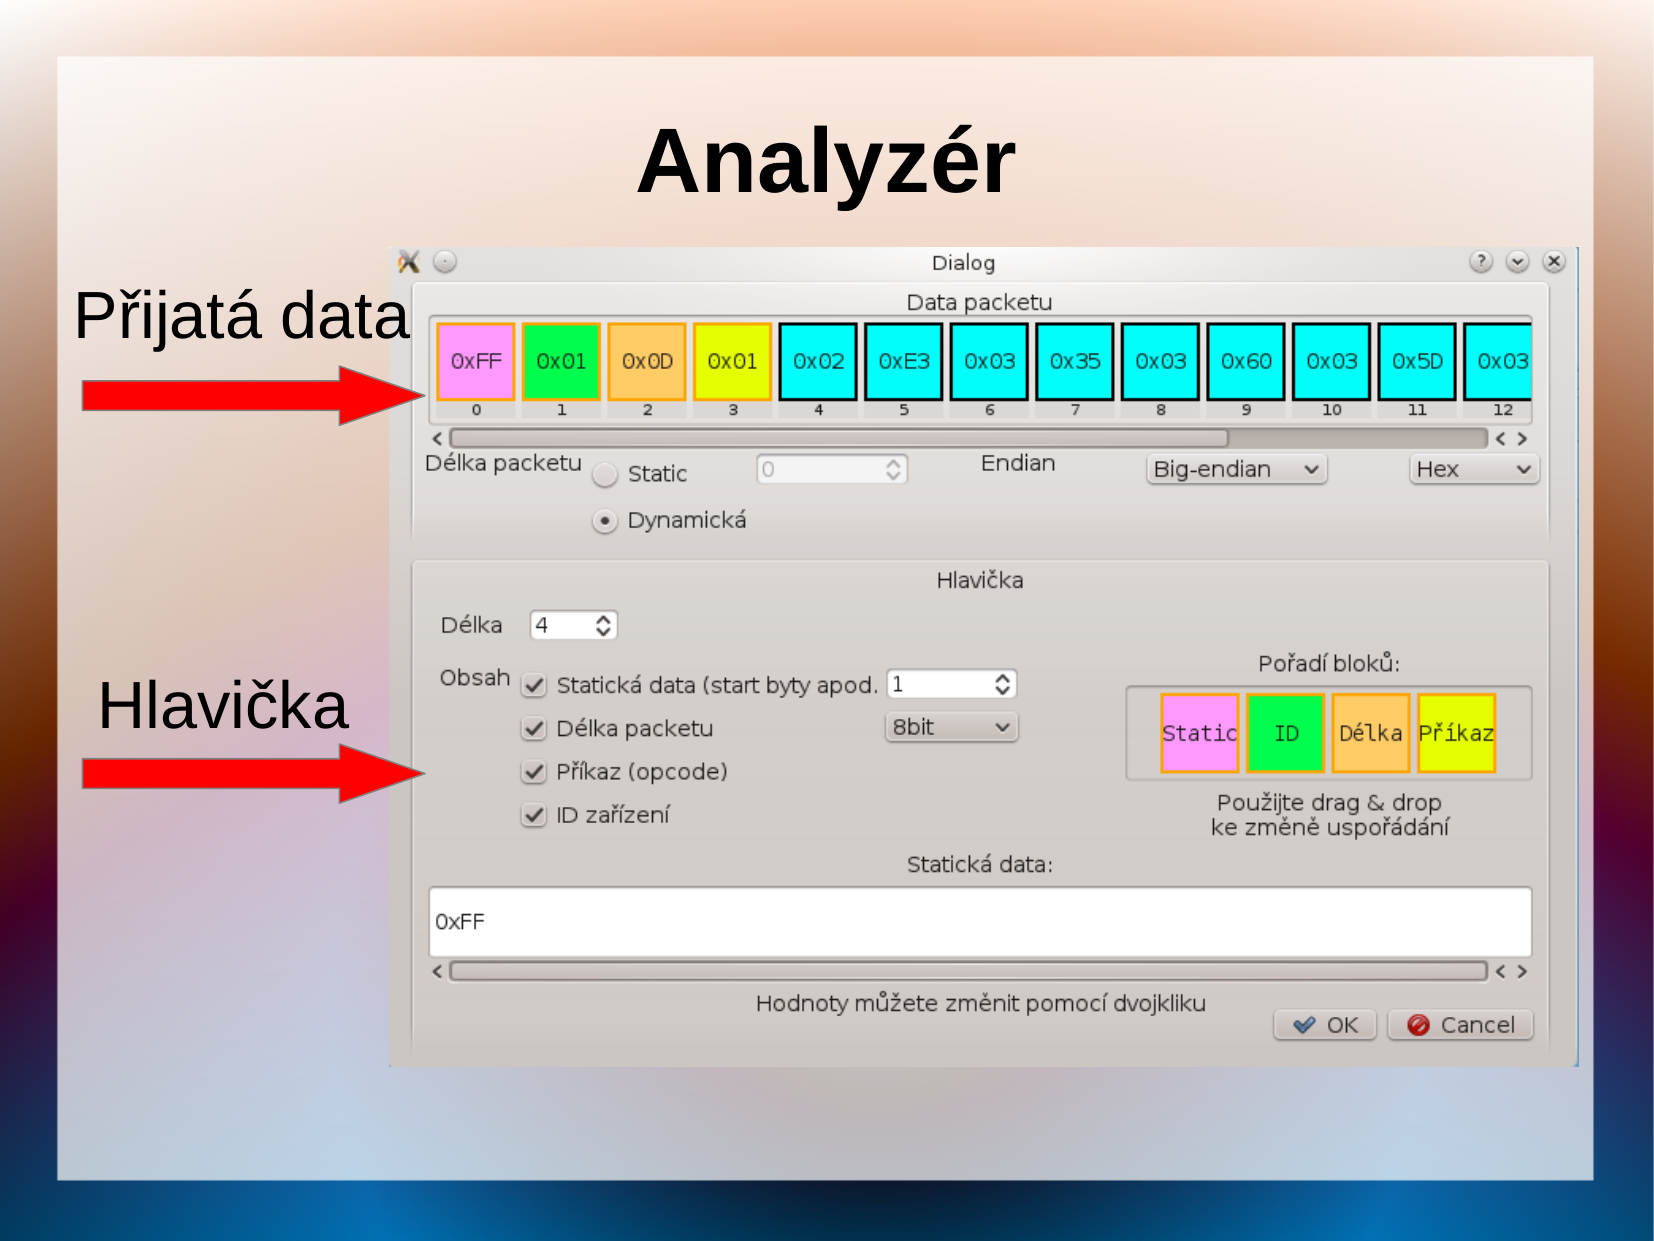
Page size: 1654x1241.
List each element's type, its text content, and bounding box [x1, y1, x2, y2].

text_box [82, 385, 426, 426]
text_box Přijatá data [59, 271, 449, 385]
title Analyzér [82, 55, 1571, 263]
text_box Hlavička [82, 661, 426, 751]
text_box [82, 751, 426, 804]
picture [0, 0, 1654, 1241]
